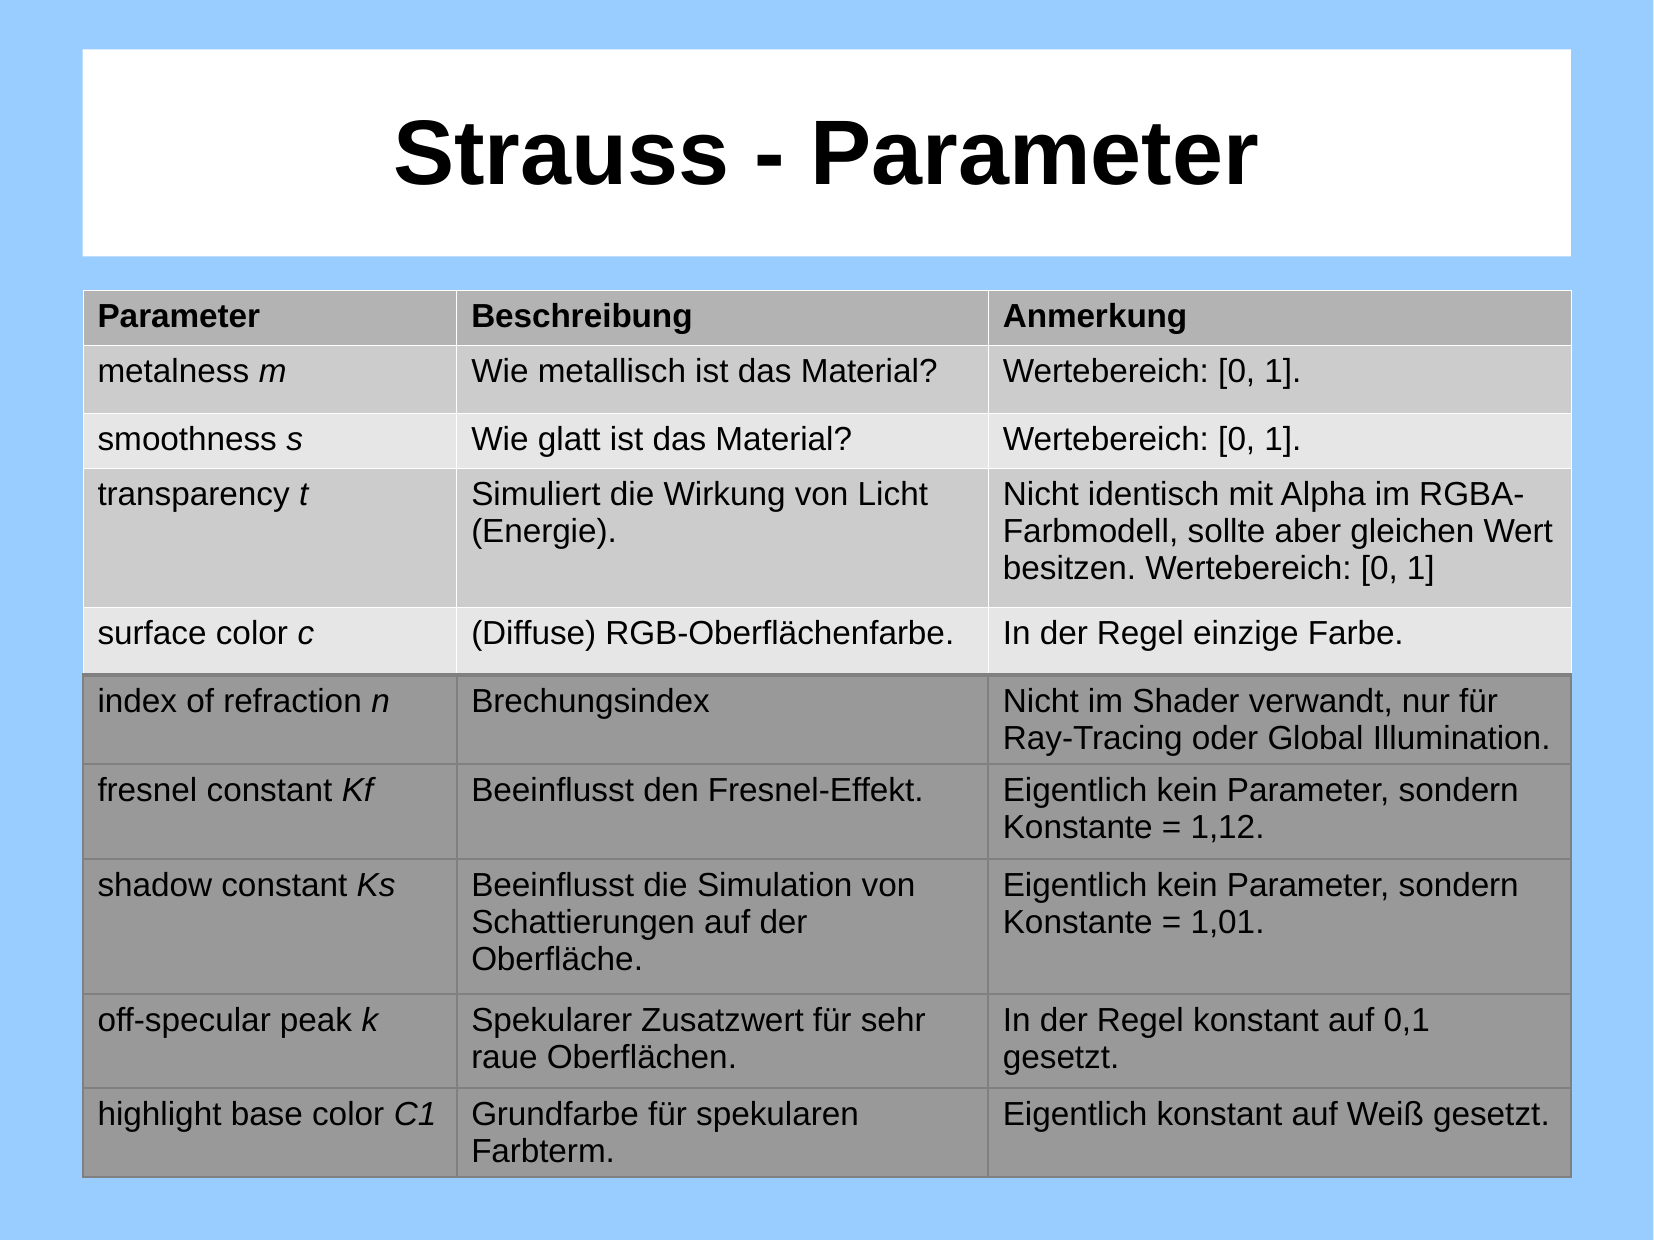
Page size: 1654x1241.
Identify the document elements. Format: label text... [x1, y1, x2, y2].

table_cell Eigentlich konstant auf Weiß gesetzt. [989, 1089, 1570, 1176]
table_header Beschreibung [457, 291, 988, 345]
table_cell Simuliert die Wirkung von Licht (Energie). [457, 469, 988, 607]
table_cell Nicht im Shader verwandt, nur für Ray-Tracing oder Global Illumination. [989, 677, 1570, 763]
table_cell Nicht identisch mit Alpha im RGBA-Farbmodell, sollte aber gleichen Wert besitzen. Wertebereich: [0, 1] [989, 469, 1571, 607]
table_cell Beeinflusst die Simulation von Schattierungen auf der Oberfläche. [458, 860, 987, 993]
table_cell shadow constant Ks [84, 860, 456, 993]
title Strauss - Parameter [82, 49, 1571, 257]
table_cell smoothness s [84, 414, 456, 468]
table_cell Grundfarbe für spekularen Farbterm. [458, 1089, 987, 1176]
table_cell Eigentlich kein Parameter, sondern Konstante = 1,01. [989, 860, 1570, 993]
table_cell Beeinflusst den Fresnel-Effekt. [458, 765, 987, 858]
table_cell off-specular peak k [84, 995, 456, 1087]
table_cell transparency t [84, 469, 456, 607]
table_cell Eigentlich kein Parameter, sondern Konstante = 1,12. [989, 765, 1570, 858]
table_cell fresnel constant Kf [84, 765, 456, 858]
table_cell Wie metallisch ist das Material? [457, 346, 988, 413]
table_cell highlight base color C1 [84, 1089, 456, 1176]
table_cell Wie glatt ist das Material? [457, 414, 988, 468]
table_cell Wertebereich: [0, 1]. [989, 414, 1571, 468]
table_cell Wertebereich: [0, 1]. [989, 346, 1571, 413]
table_cell metalness m [84, 346, 456, 413]
table_header Parameter [84, 291, 456, 345]
table_cell (Diffuse) RGB-Oberflächenfarbe. [457, 608, 988, 673]
table_cell In der Regel konstant auf 0,1 gesetzt. [989, 995, 1570, 1087]
table_cell Brechungsindex [458, 677, 987, 763]
table_cell surface color c [84, 608, 456, 673]
table_cell index of refraction n [84, 677, 456, 763]
table_cell In der Regel einzige Farbe. [989, 608, 1571, 673]
table_header Anmerkung [989, 291, 1571, 345]
table_cell Spekularer Zusatzwert für sehr raue Oberflächen. [458, 995, 987, 1087]
